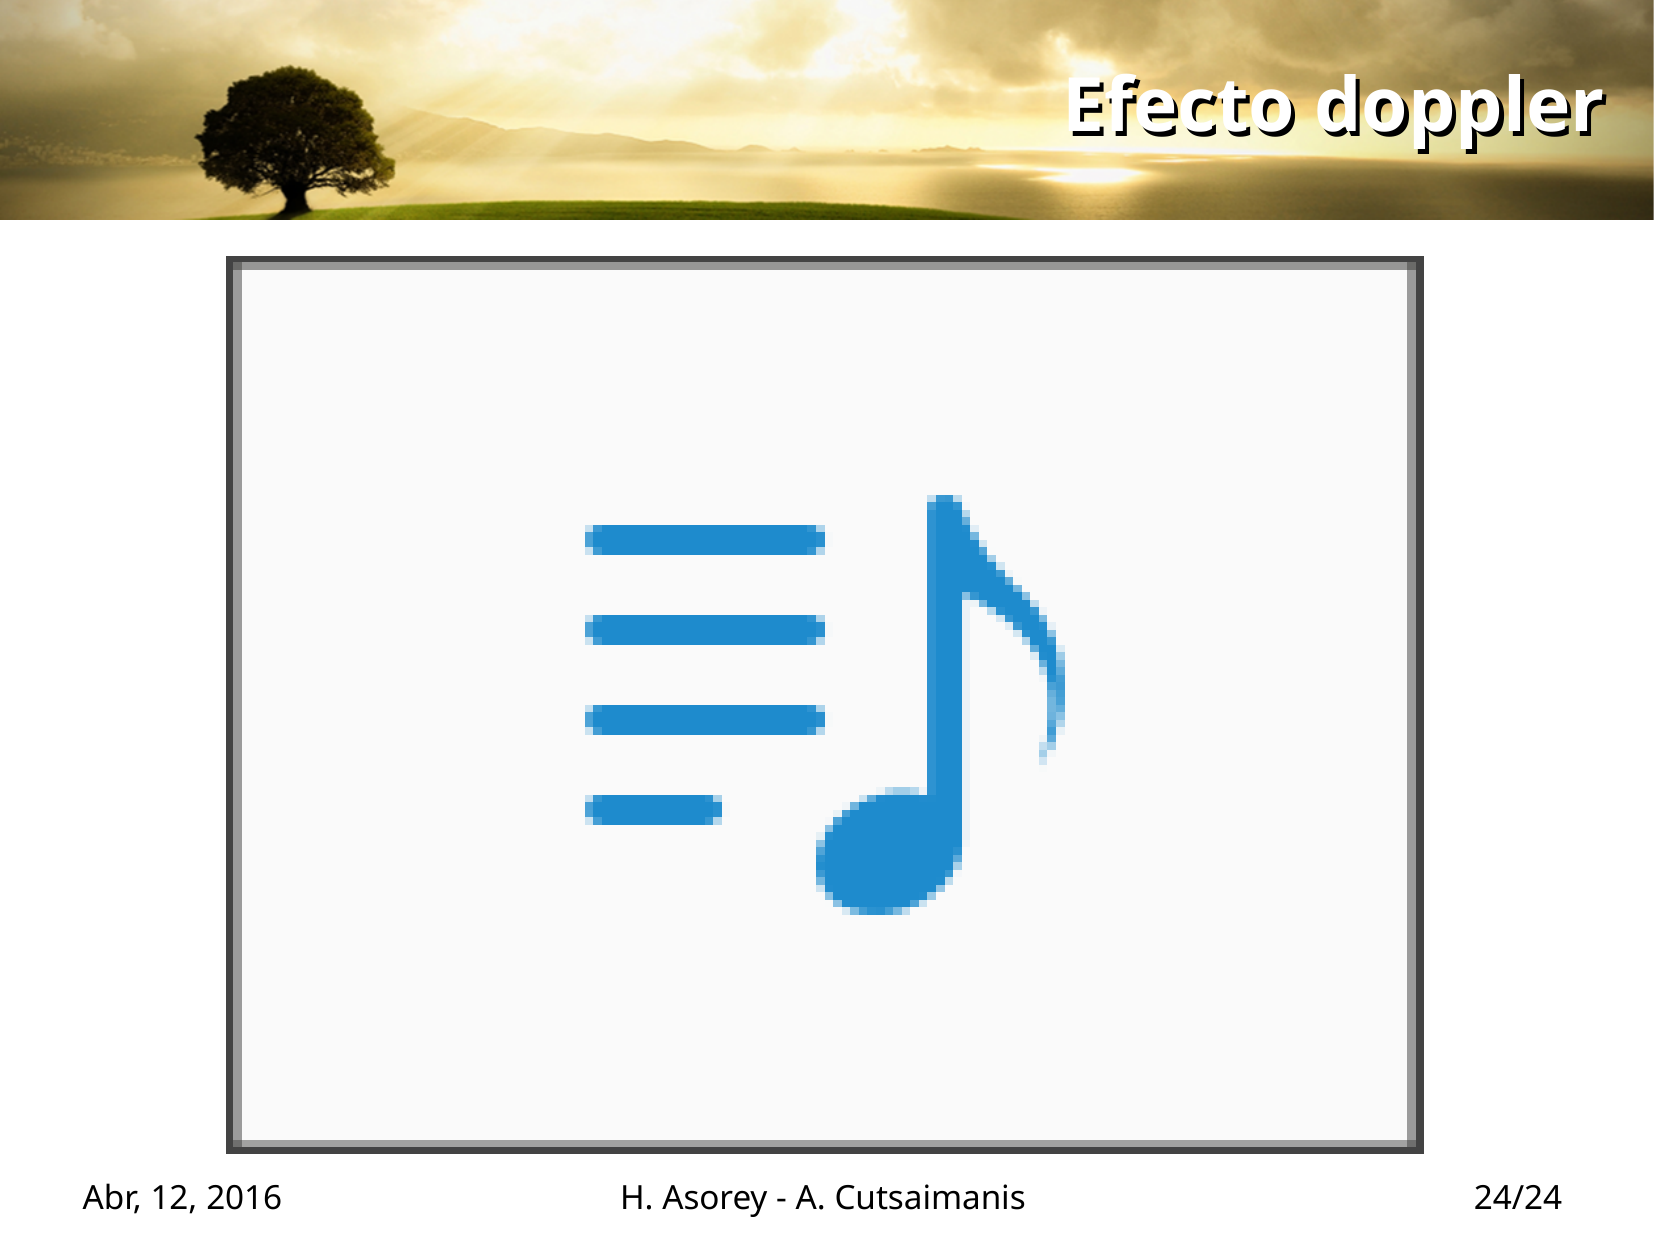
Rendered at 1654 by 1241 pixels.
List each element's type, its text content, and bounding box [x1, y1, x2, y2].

title Efecto doppler [45, 15, 1606, 191]
text_box [224, 255, 1426, 1156]
picture [0, 0, 1654, 220]
